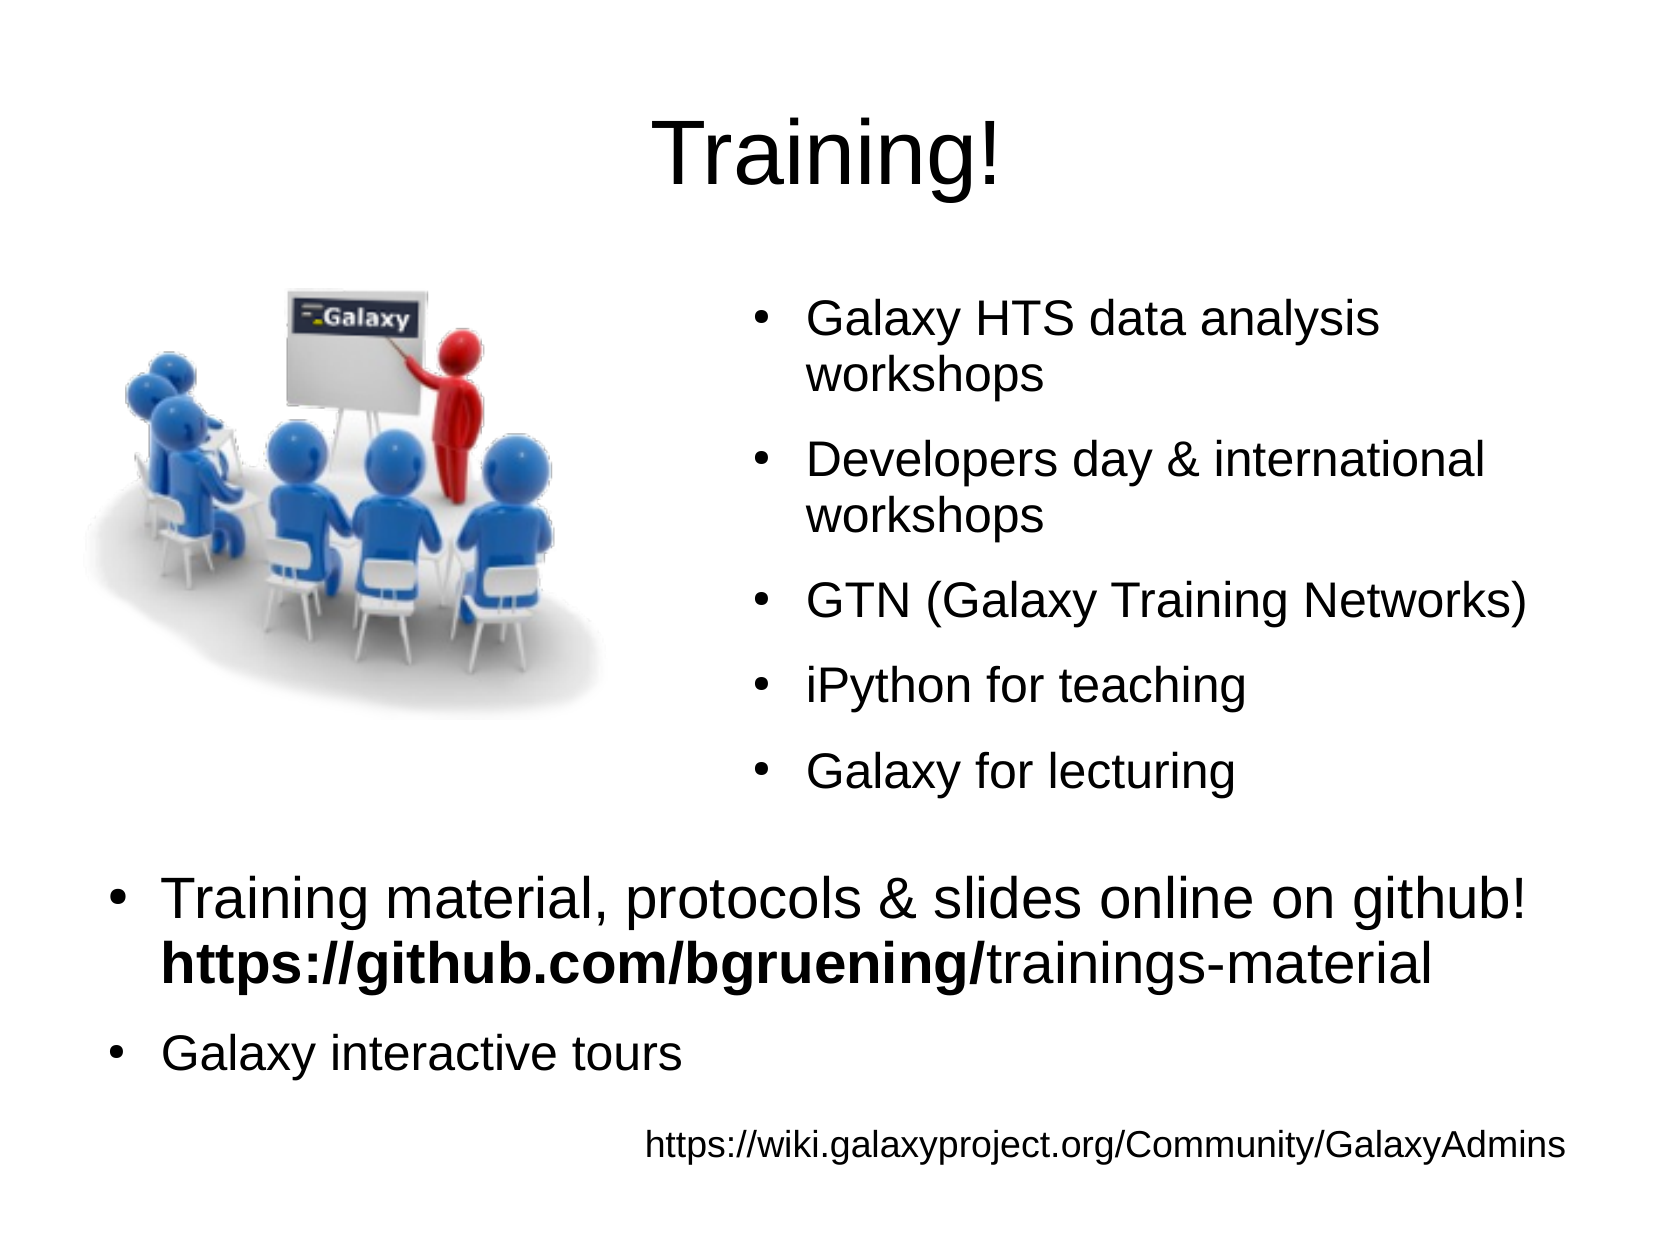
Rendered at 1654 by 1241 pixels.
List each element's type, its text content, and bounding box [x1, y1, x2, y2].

list Training material, protocols & slides online on github! https://github.com/bgruening/trainings-material Galaxy interactive tours [90, 865, 1591, 1086]
list Galaxy HTS data analysis workshops Developers day & international workshops GTN (Galaxy Training Networks) iPython for teaching Galaxy for lecturing [735, 290, 1571, 865]
title Training! [82, 49, 1571, 257]
text_box https://wiki.galaxyproject.org/Community/GalaxyAdmins [630, 1116, 1606, 1216]
picture [82, 252, 620, 721]
